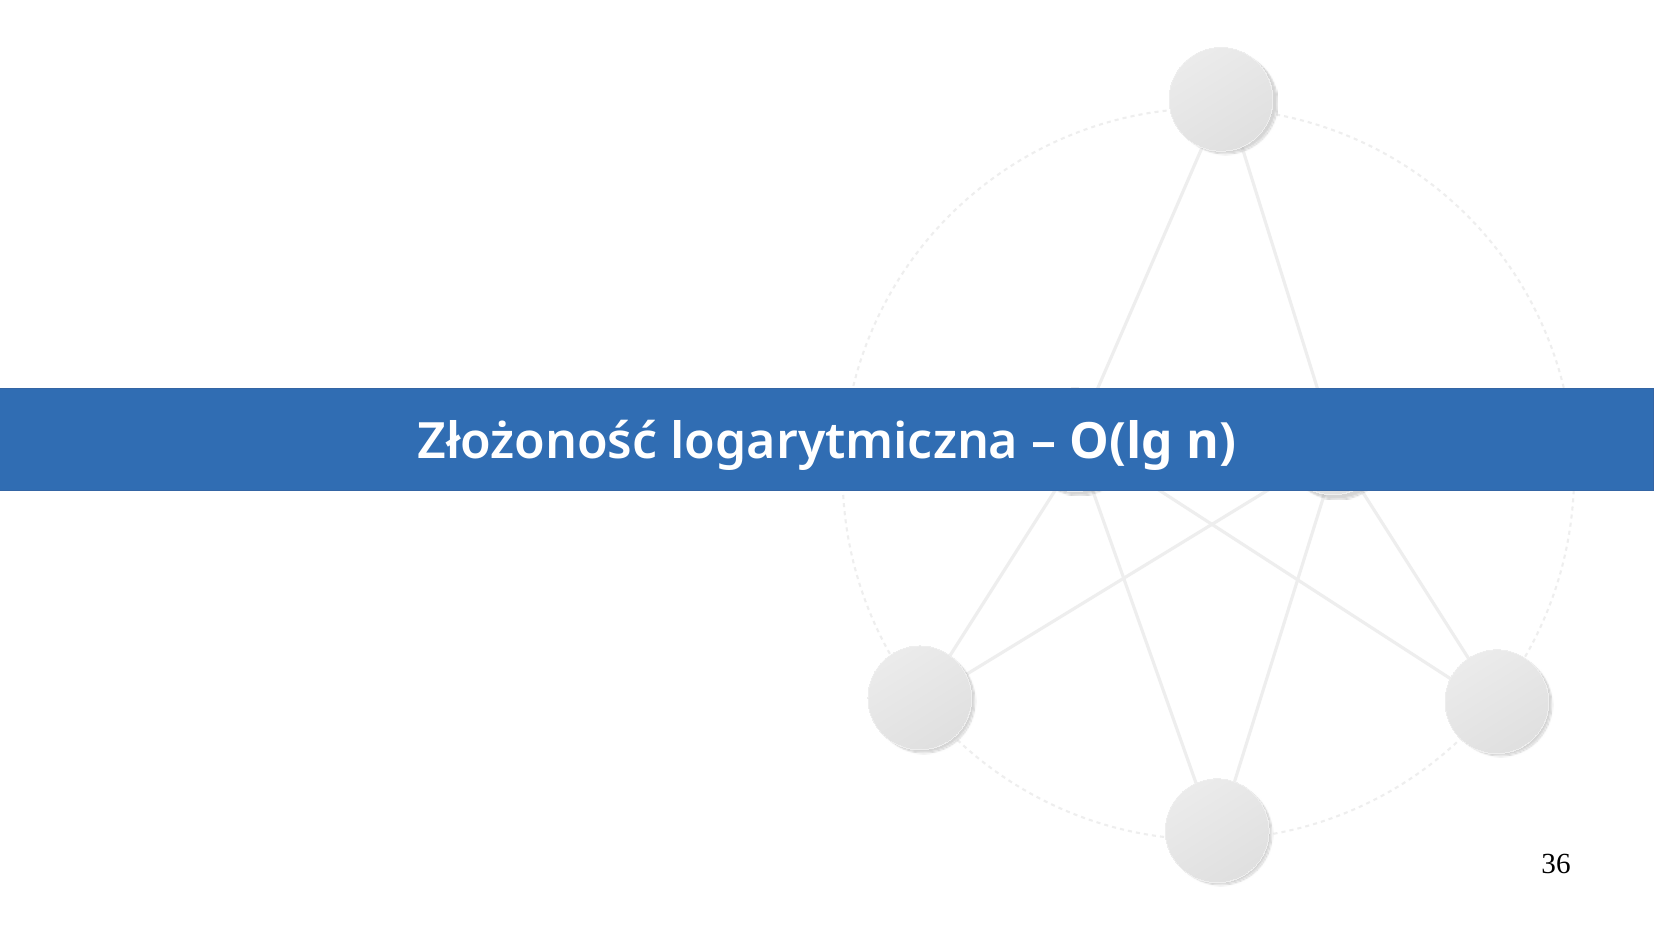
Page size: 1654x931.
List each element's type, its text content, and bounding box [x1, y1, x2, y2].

text_box [1313, 491, 1353, 495]
text_box Złożoność logarytmiczna – O(lg n) [0, 388, 1654, 491]
text_box [1169, 47, 1273, 152]
text_box [1165, 778, 1270, 883]
text_box [867, 645, 972, 750]
text_box [1445, 649, 1549, 754]
